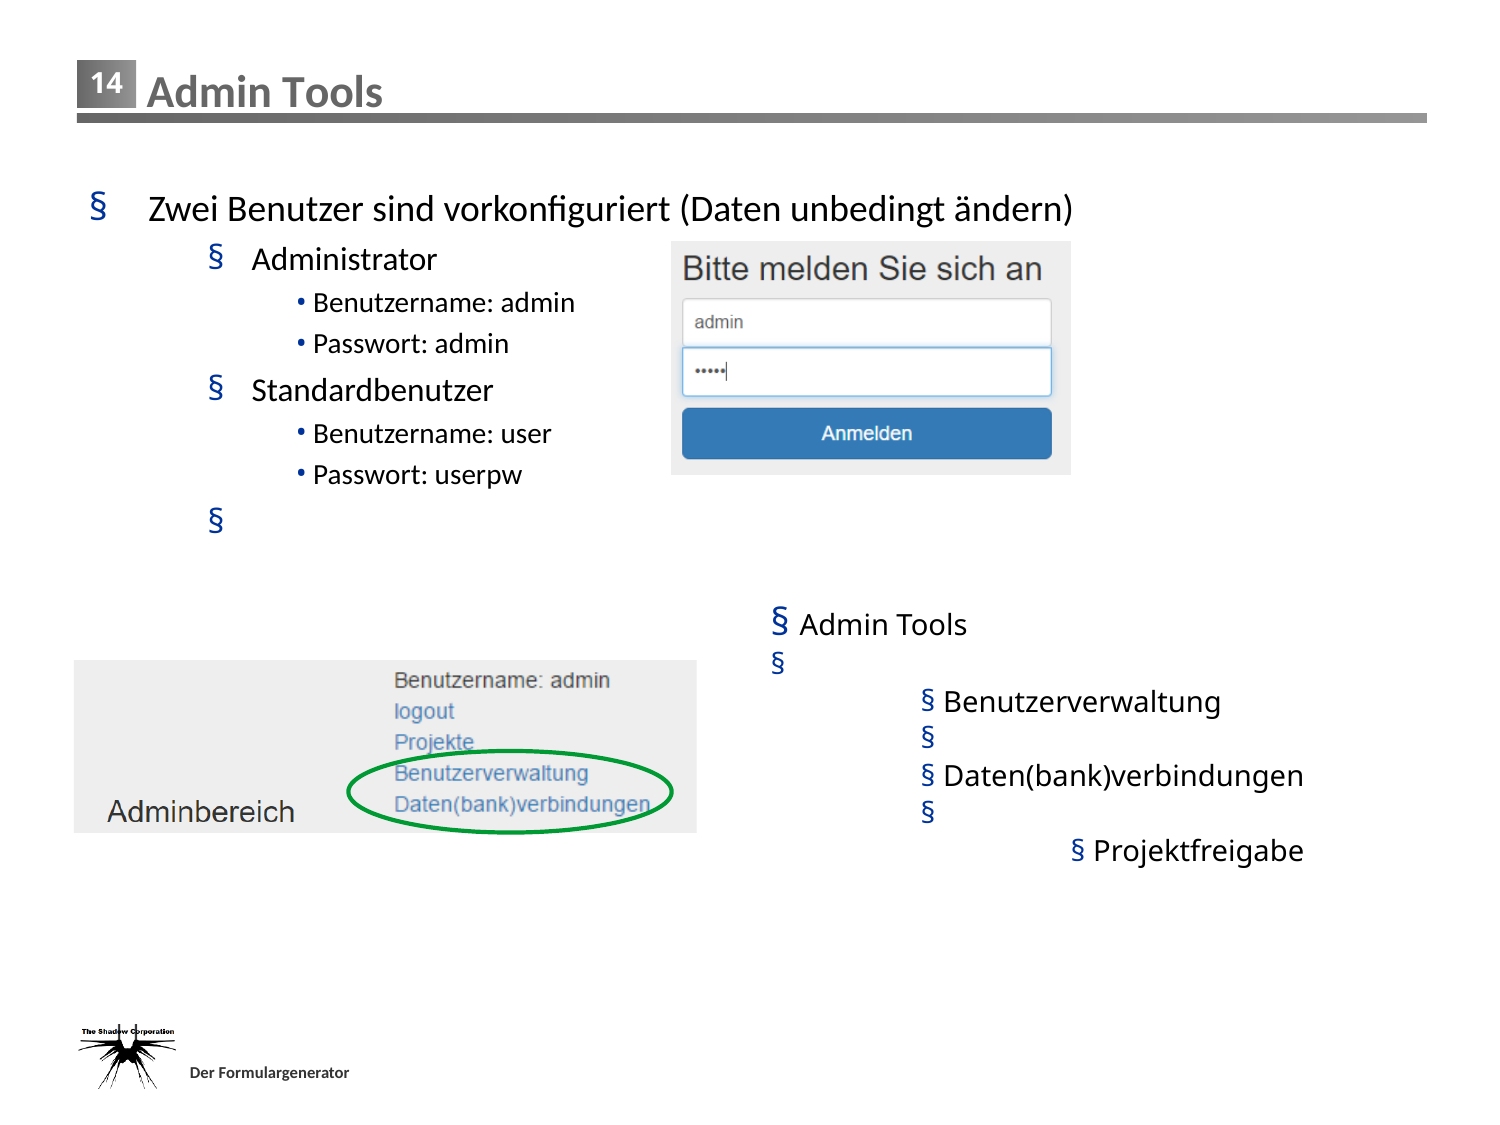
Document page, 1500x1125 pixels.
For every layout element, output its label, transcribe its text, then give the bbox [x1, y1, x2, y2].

picture [351, 754, 669, 830]
text_box Zwei Benutzer sind vorkonfiguriert (Daten unbedingt ändern) Administrator Benutzername: admin Passwort: admin Standardbenutzer Benutzername: user Passwort: userpw [74, 123, 1424, 1058]
title Admin Tools [131, 54, 1433, 125]
text_box Admin Tools Benutzerverwaltung Daten(bank)verbindungen Projektfreigabe [755, 590, 1391, 924]
picture [73, 660, 697, 833]
picture [671, 241, 1071, 475]
